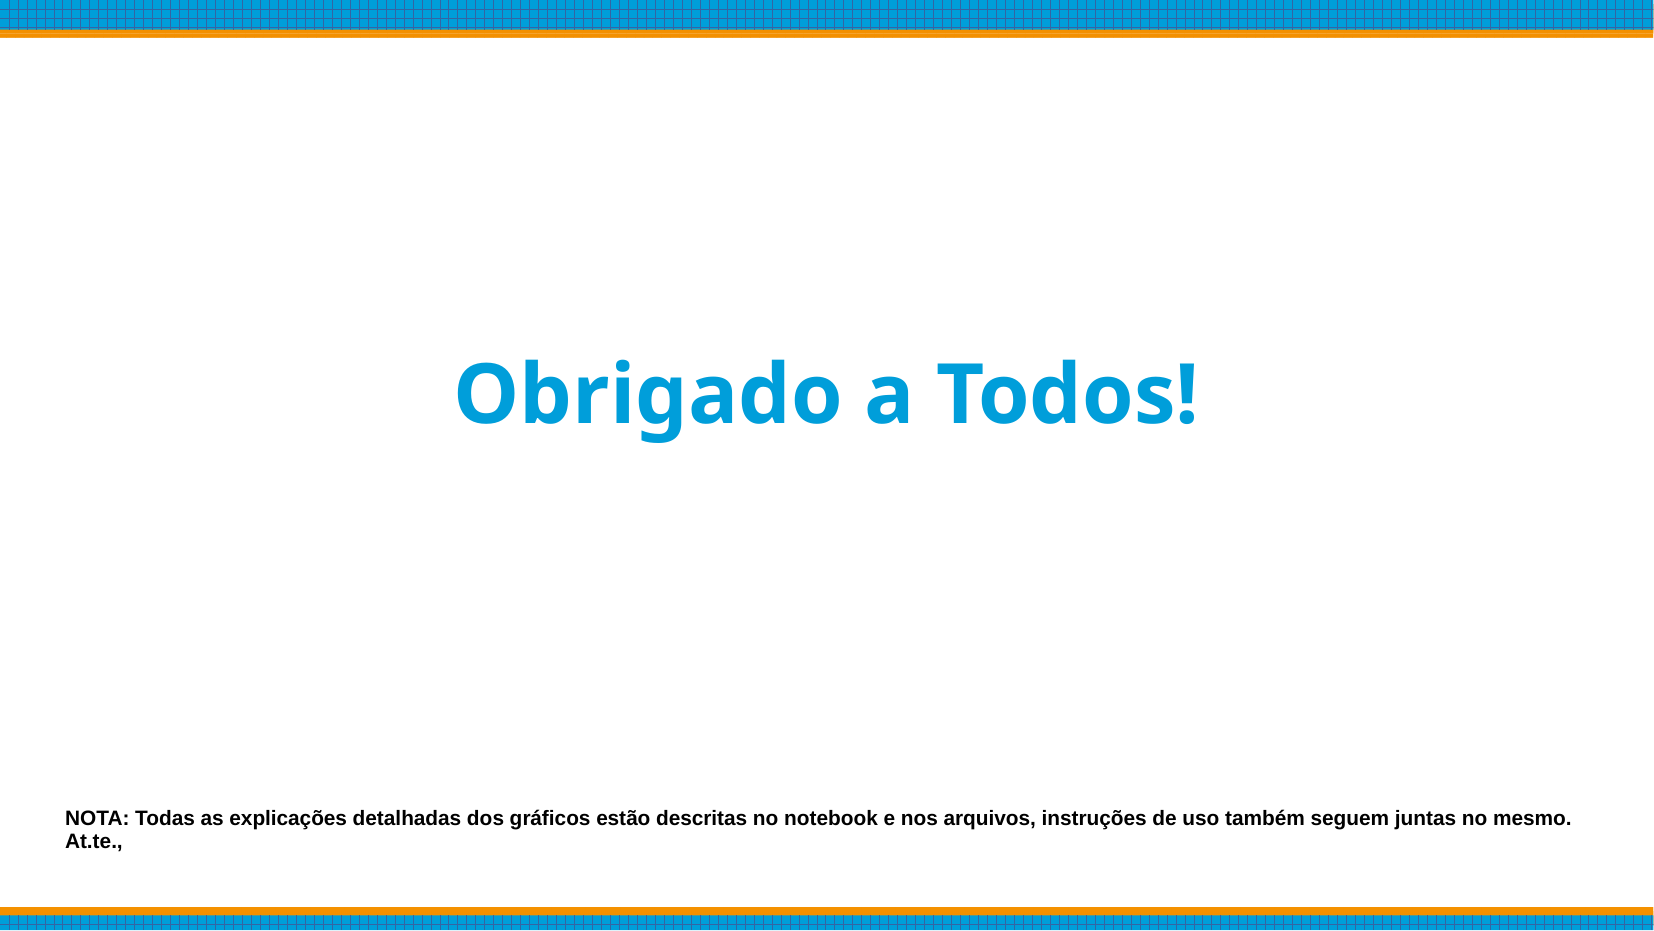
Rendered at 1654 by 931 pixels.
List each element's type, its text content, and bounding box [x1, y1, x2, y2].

subtitle Obrigado a Todos! [82, 103, 1571, 680]
text_box NOTA: Todas as explicações detalhadas dos gráficos estão descritas no notebook e nos arquivos, instruções de uso também seguem juntas no mesmo. At.te., [59, 767, 1595, 892]
